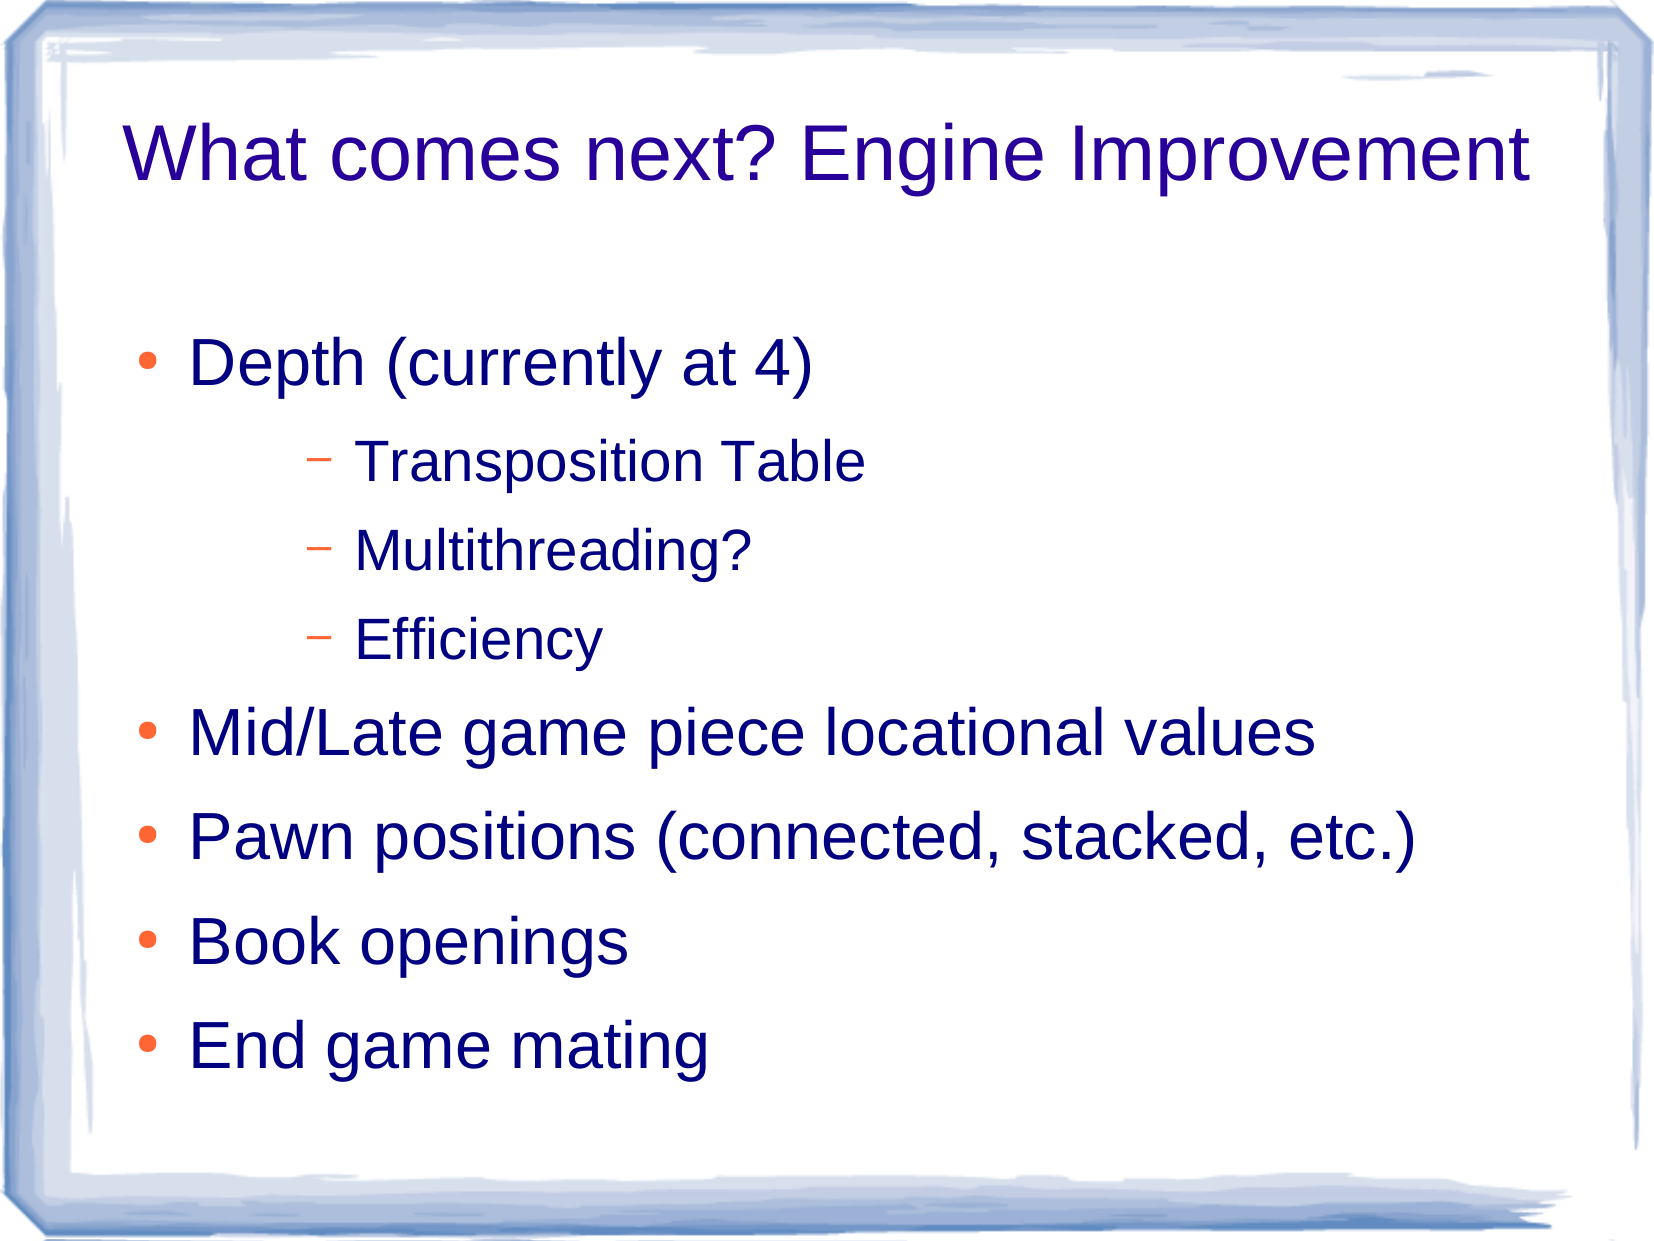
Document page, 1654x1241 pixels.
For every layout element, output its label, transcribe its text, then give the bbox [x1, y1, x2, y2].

list Depth (currently at 4) Transposition Table Multithreading? Efficiency Mid/Late game piece locational values Pawn positions (connected, stacked, etc.) Book openings End game mating [118, 324, 1571, 1083]
picture [0, 0, 1654, 1241]
title What comes next? Engine Improvement [82, 49, 1571, 257]
